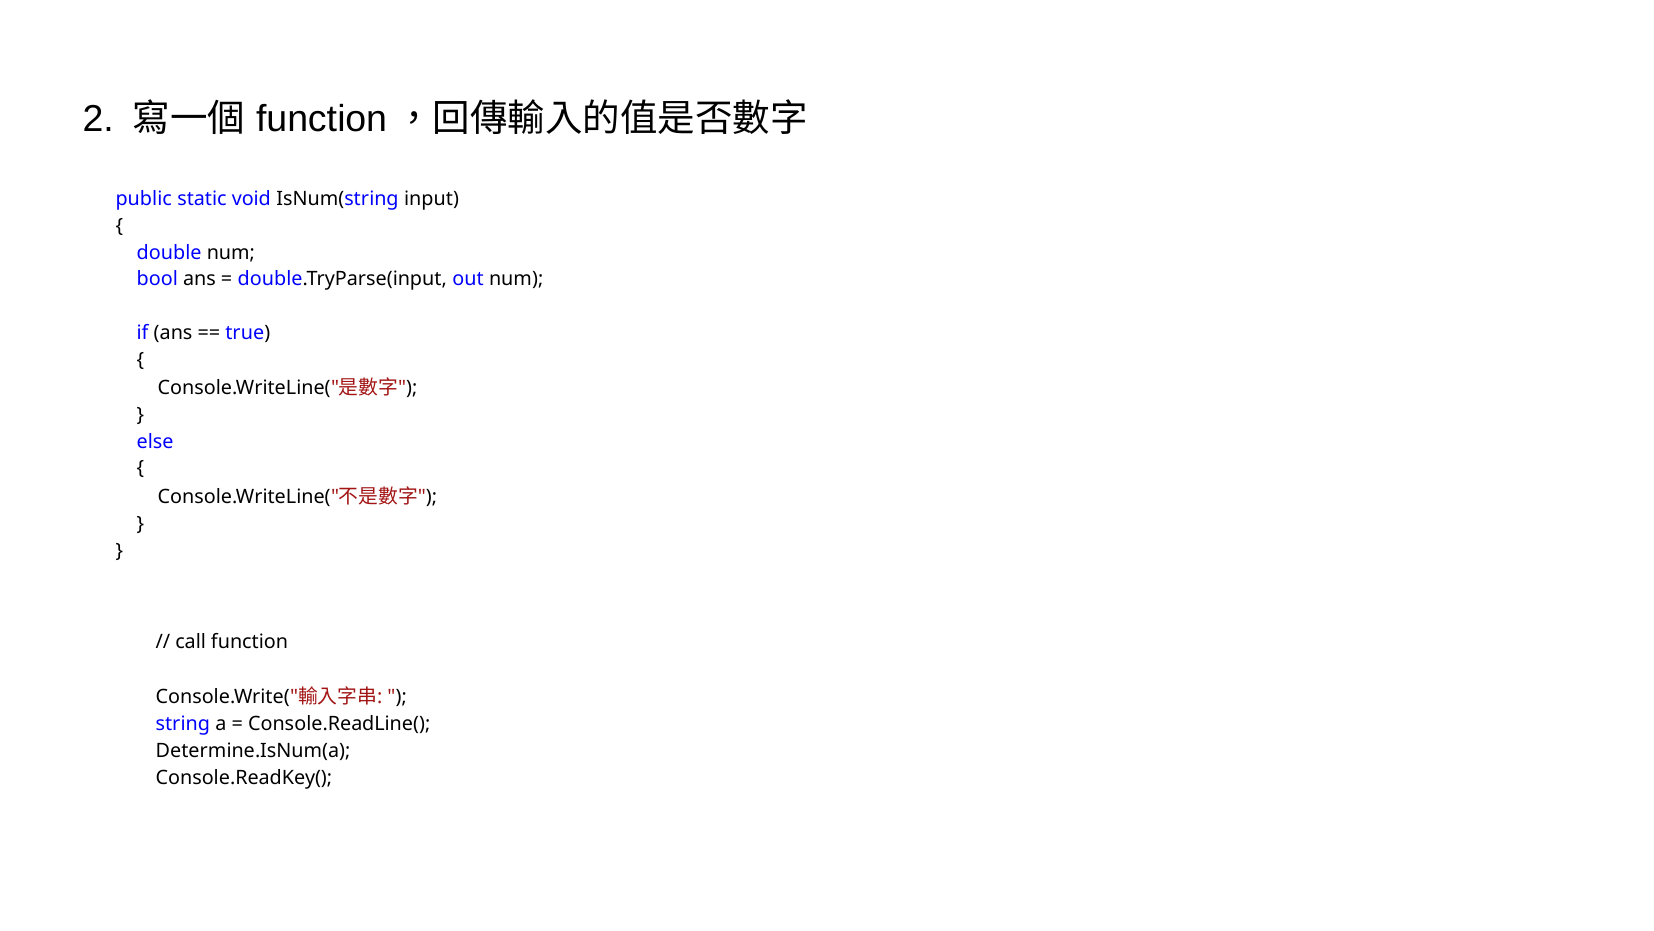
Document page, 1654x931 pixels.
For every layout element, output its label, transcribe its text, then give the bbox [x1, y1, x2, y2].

text_box // call function Console.Write("輸入字串: "); string a = Console.ReadLine(); Determine.IsNum(a); Console.ReadKey(); [140, 620, 739, 754]
text_box public static void IsNum(string input) { double num; bool ans = double.TryParse(input, out num); if (ans == true) { Console.WriteLine("是數字"); } else { Console.WriteLine("不是數字"); } } [58, 177, 886, 515]
title 2. 寫一個function，回傳輸入的值是否數字 [82, 37, 1571, 193]
